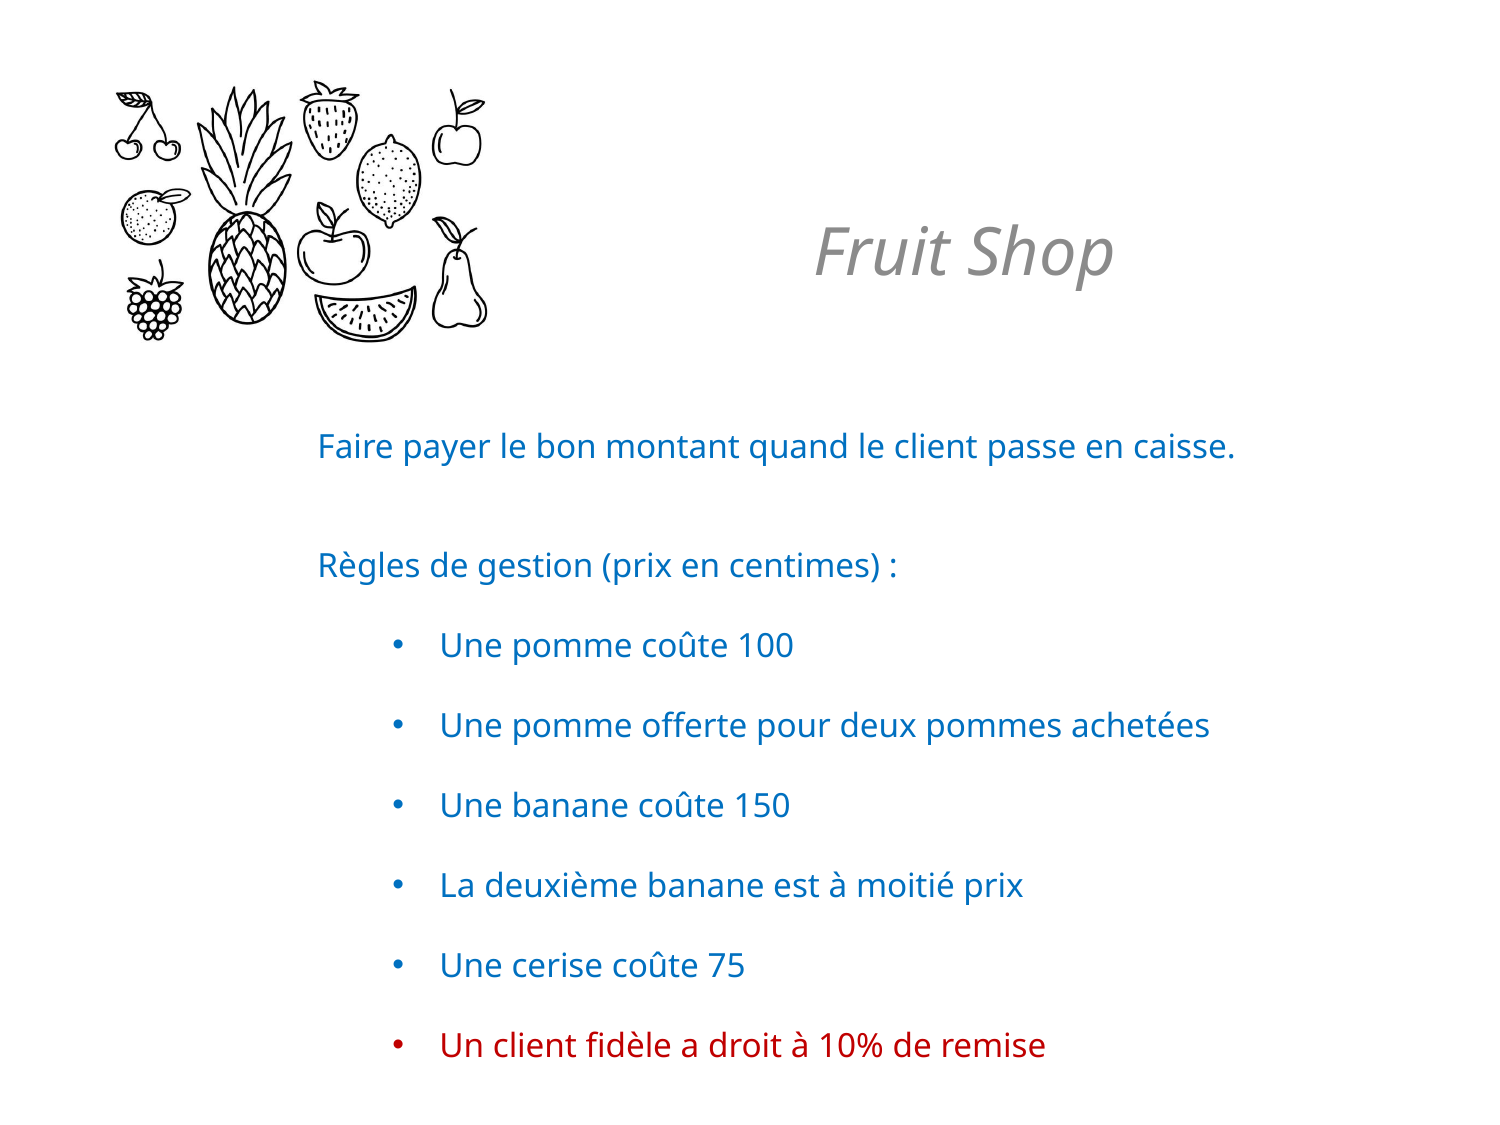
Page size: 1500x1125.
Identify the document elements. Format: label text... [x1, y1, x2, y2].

text_box Fruit Shop [506, 6, 1424, 492]
text_box Faire payer le bon montant quand le client passe en caisse. Règles de gestion (prix en centimes) : Une pomme coûte 100 Une pomme offerte pour deux pommes achetées Une banane coûte 150 La deuxième banane est à moitié prix Une cerise coûte 75 Un client fidèle a droit à 10% de remise [302, 417, 1418, 1084]
picture [110, 78, 490, 344]
